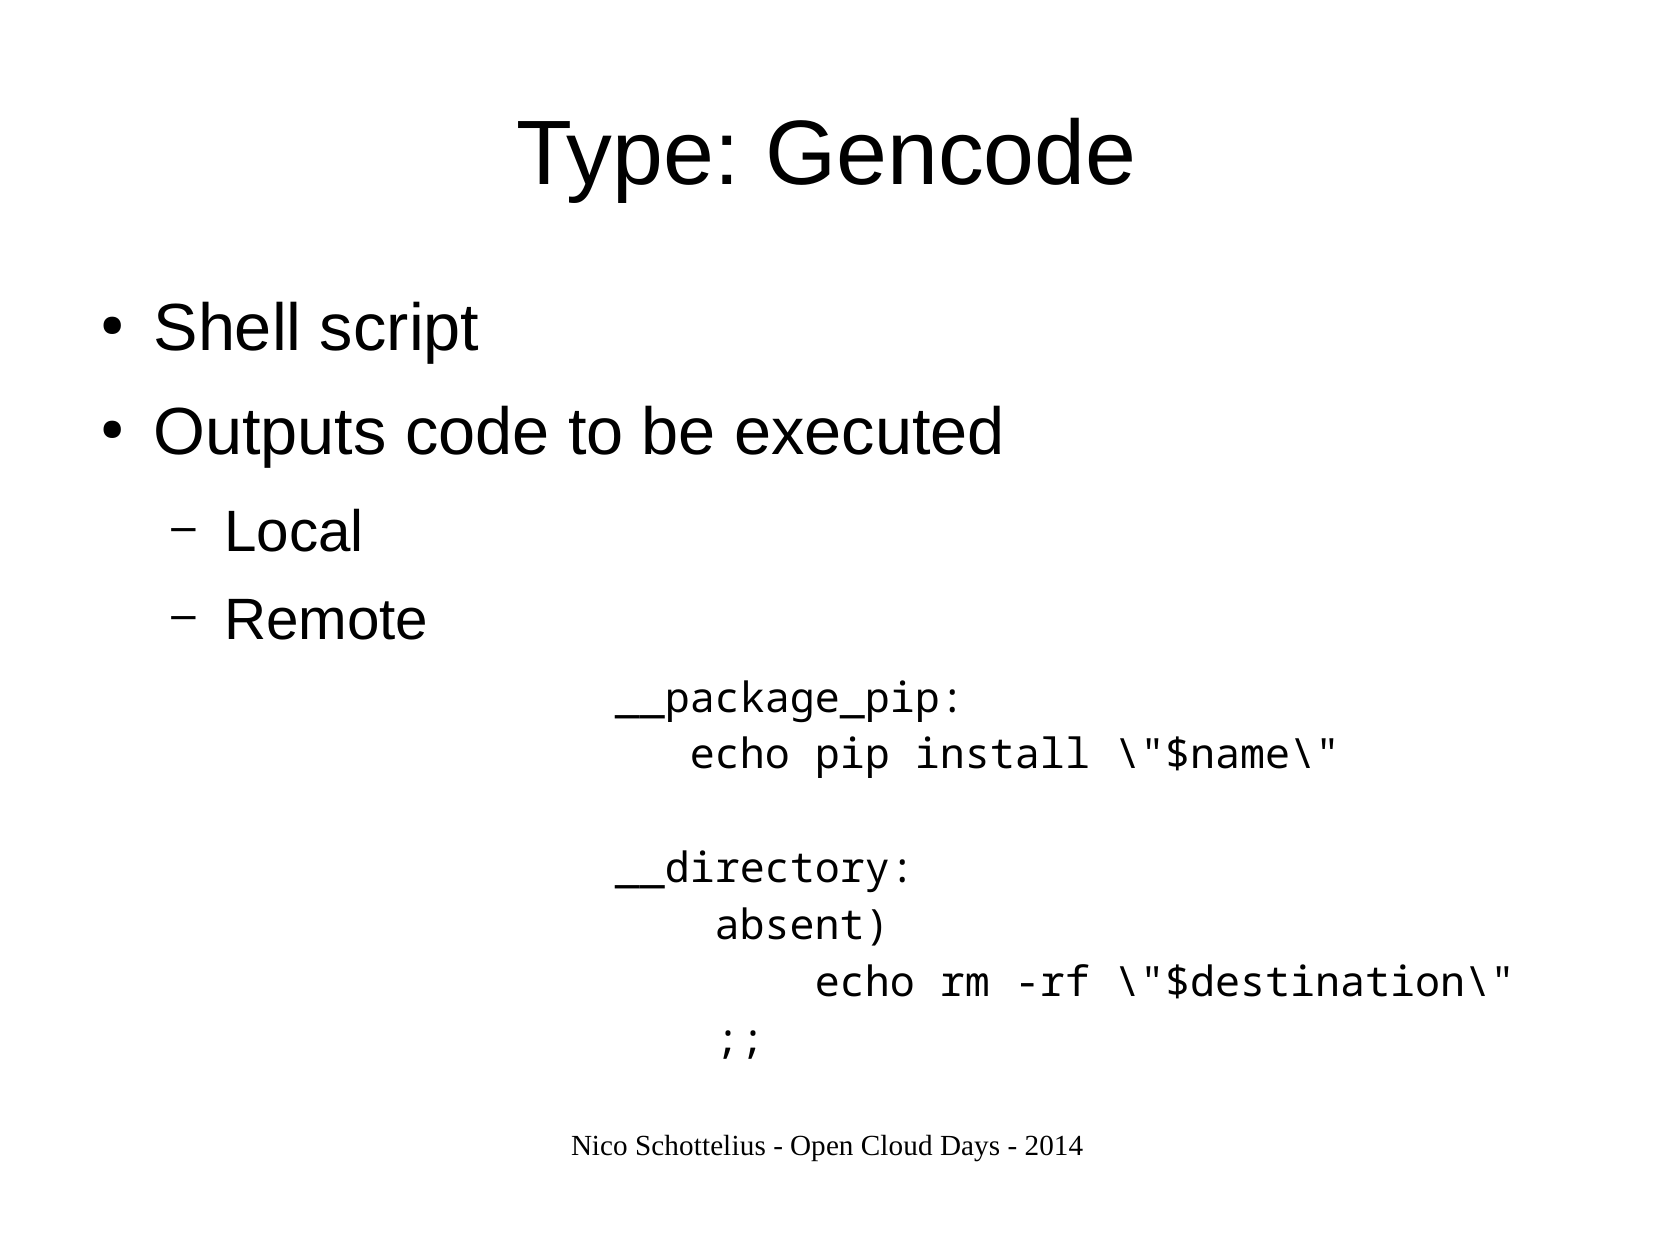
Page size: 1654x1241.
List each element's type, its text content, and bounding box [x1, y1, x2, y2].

list Shell script Outputs code to be executed Local Remote [82, 290, 1538, 720]
title Type: Gencode [82, 49, 1571, 257]
text_box __package_pip: echo pip install \"$name\" __directory: absent) echo rm -rf \"$destination\" ;; [599, 659, 1620, 1241]
